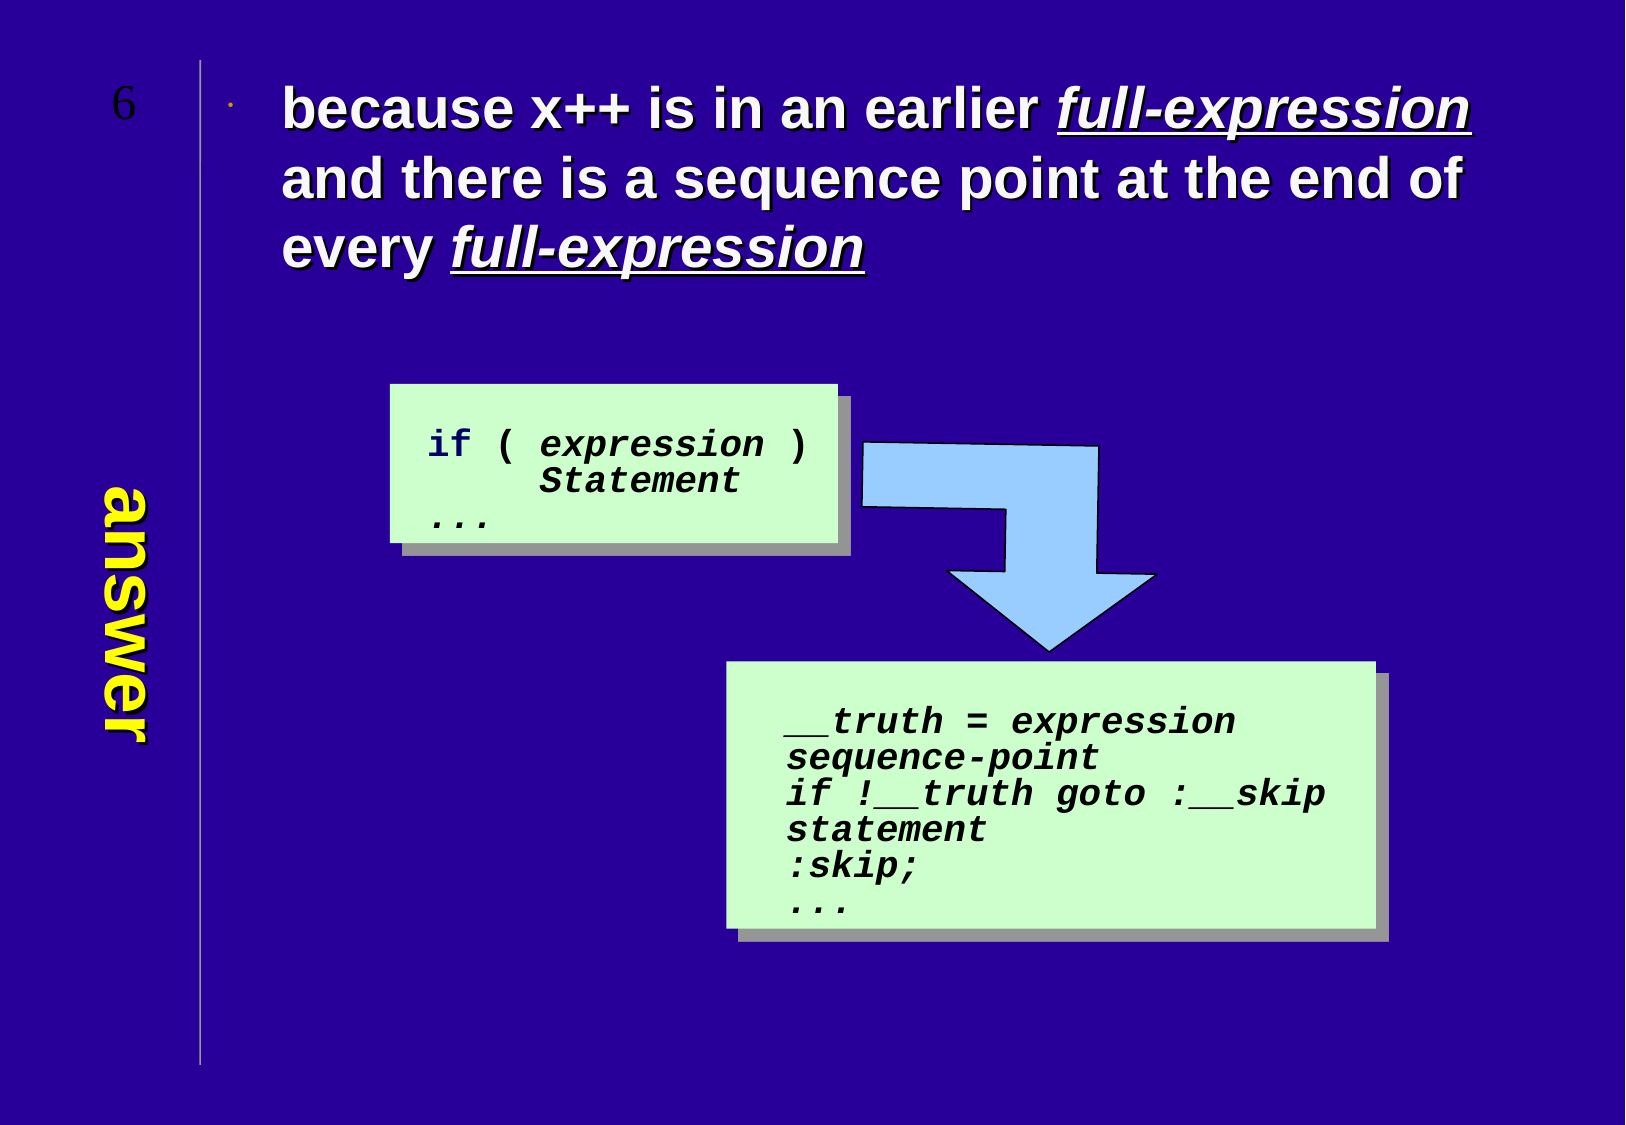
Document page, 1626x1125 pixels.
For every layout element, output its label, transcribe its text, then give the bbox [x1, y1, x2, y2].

text_box if ( expression ) Statement ... [389, 383, 838, 544]
title answer [50, 187, 188, 1063]
text_box __truth = expression sequence-point if !__truth goto :__skip statement :skip; ... [726, 661, 1376, 929]
text_box [861, 441, 1158, 653]
list because x++ is in an earlier full-expression and there is a sequence point at the end of every full-expression [212, 62, 1550, 1063]
